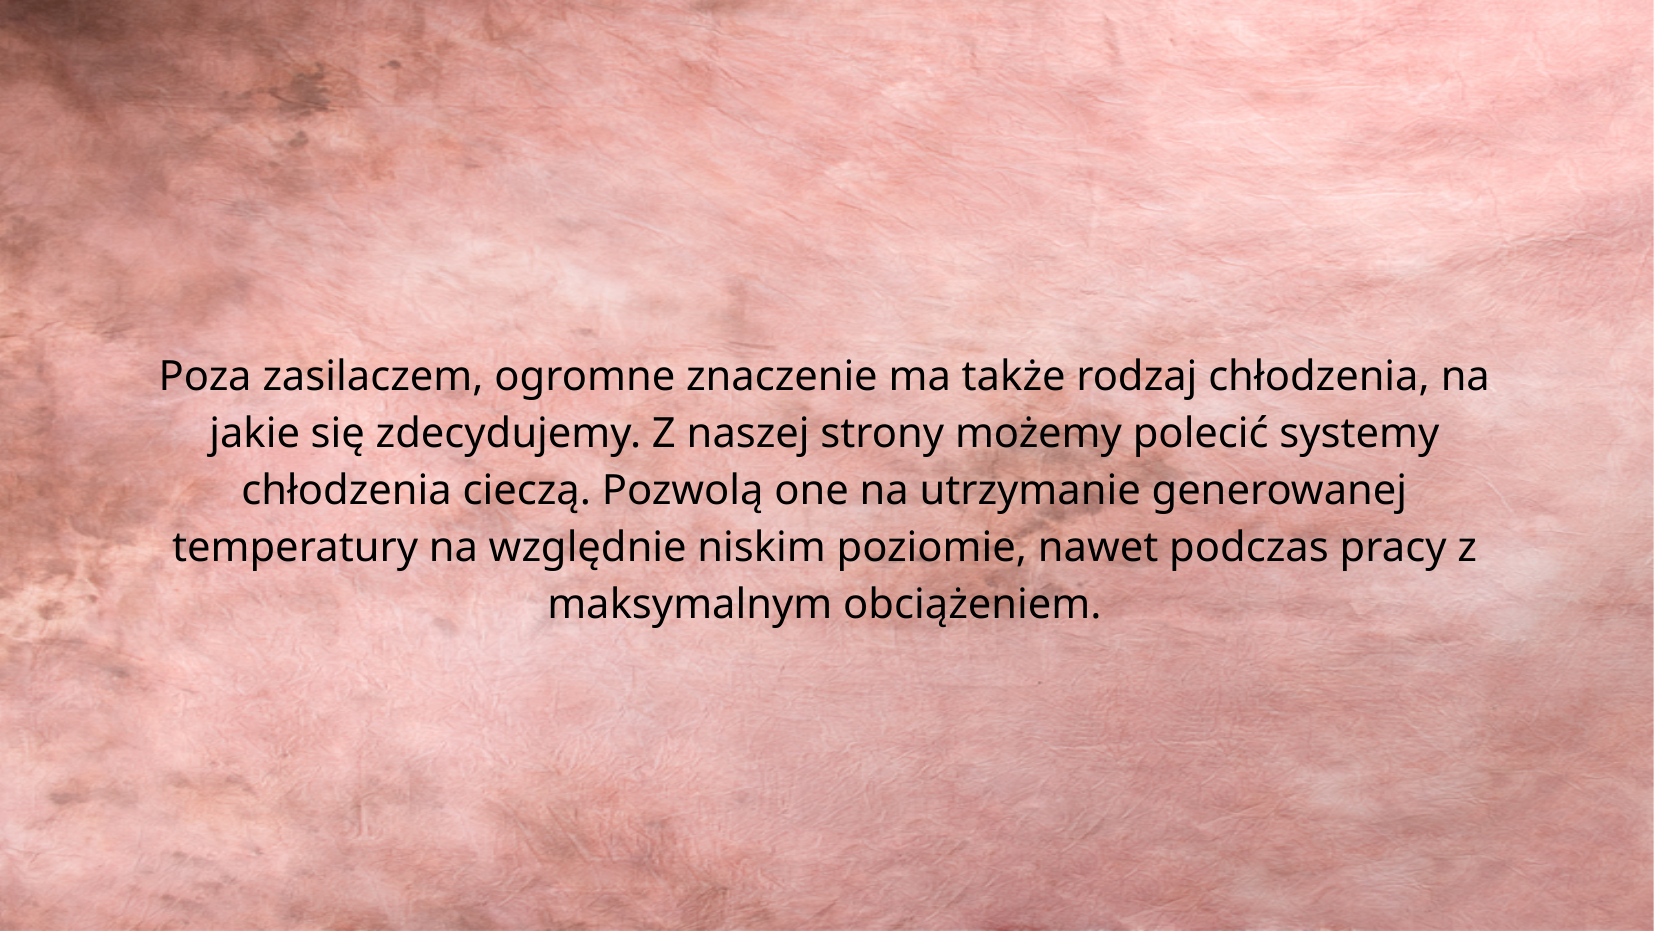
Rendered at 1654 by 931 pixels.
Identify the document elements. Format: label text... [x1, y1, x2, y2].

picture [0, 0, 1654, 931]
list Poza zasilaczem, ogromne znaczenie ma także rodzaj chłodzenia, na jakie się zdecydujemy. Z naszej strony możemy polecić systemy chłodzenia cieczą. Pozwolą one na utrzymanie generowanej temperatury na względnie niskim poziomie, nawet podczas pracy z maksymalnym obciążeniem. [45, 345, 1534, 886]
